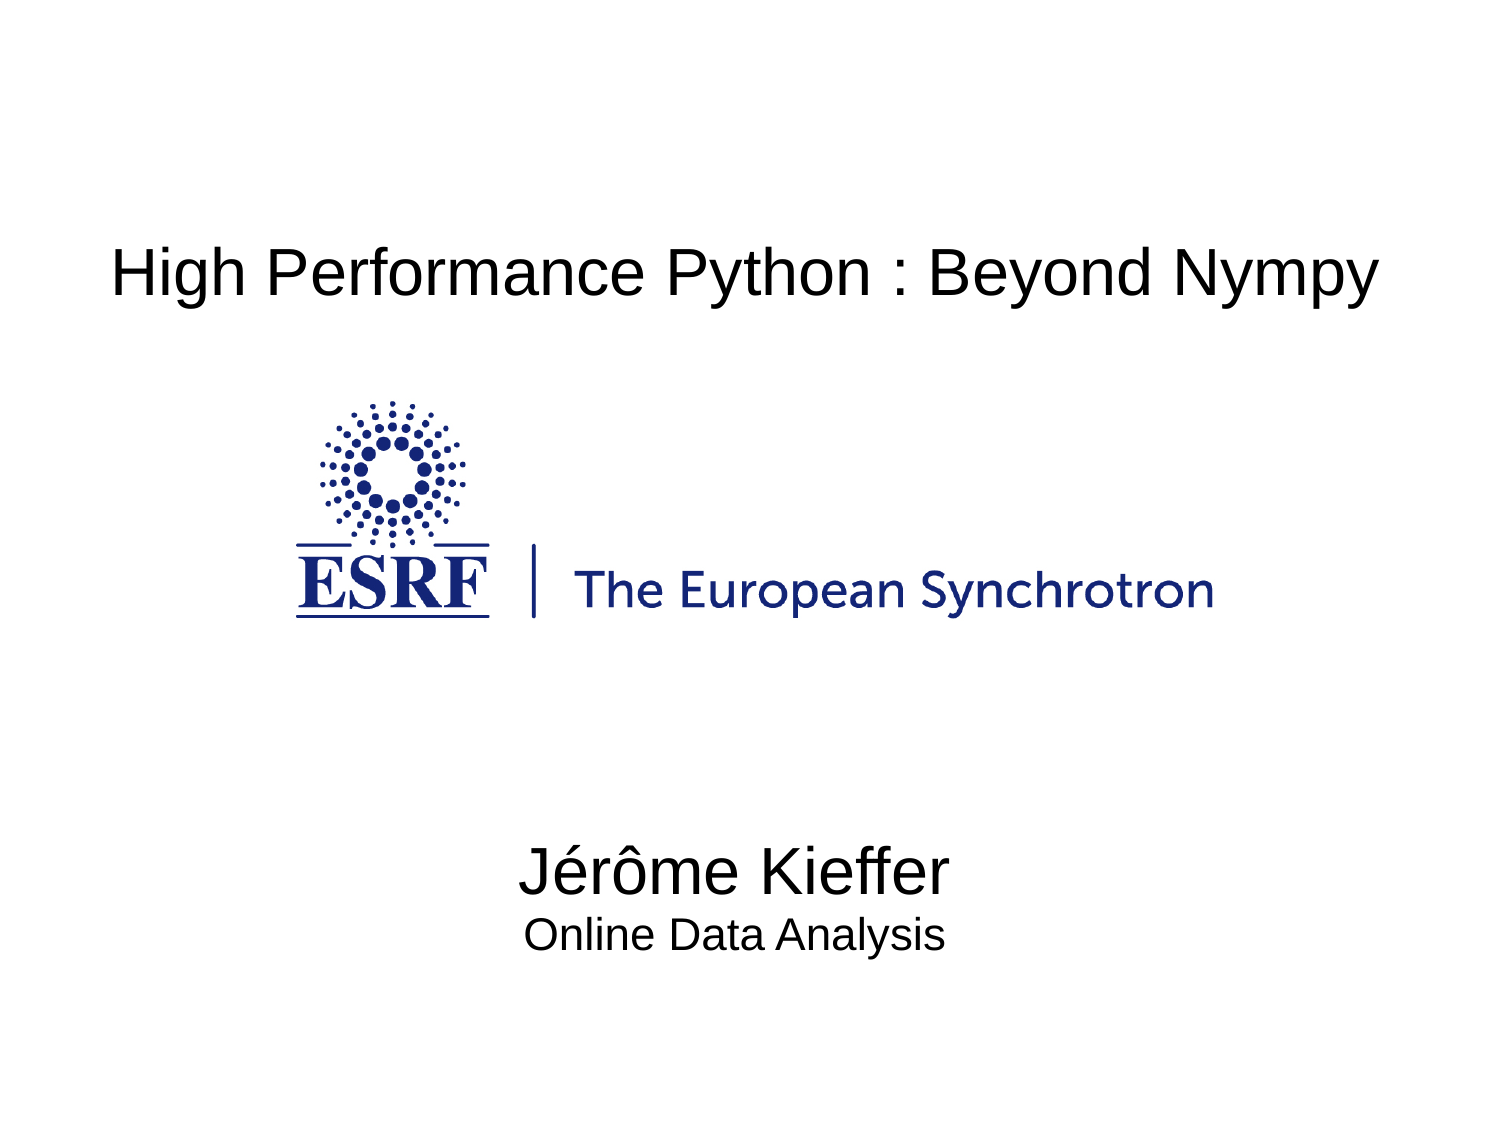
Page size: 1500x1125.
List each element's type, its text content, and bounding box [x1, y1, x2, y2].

picture [159, 367, 1341, 685]
subtitle Jérôme Kieffer Online Data Analysis [75, 685, 1395, 1111]
title High Performance Python : Beyond Nympy [70, 178, 1421, 367]
